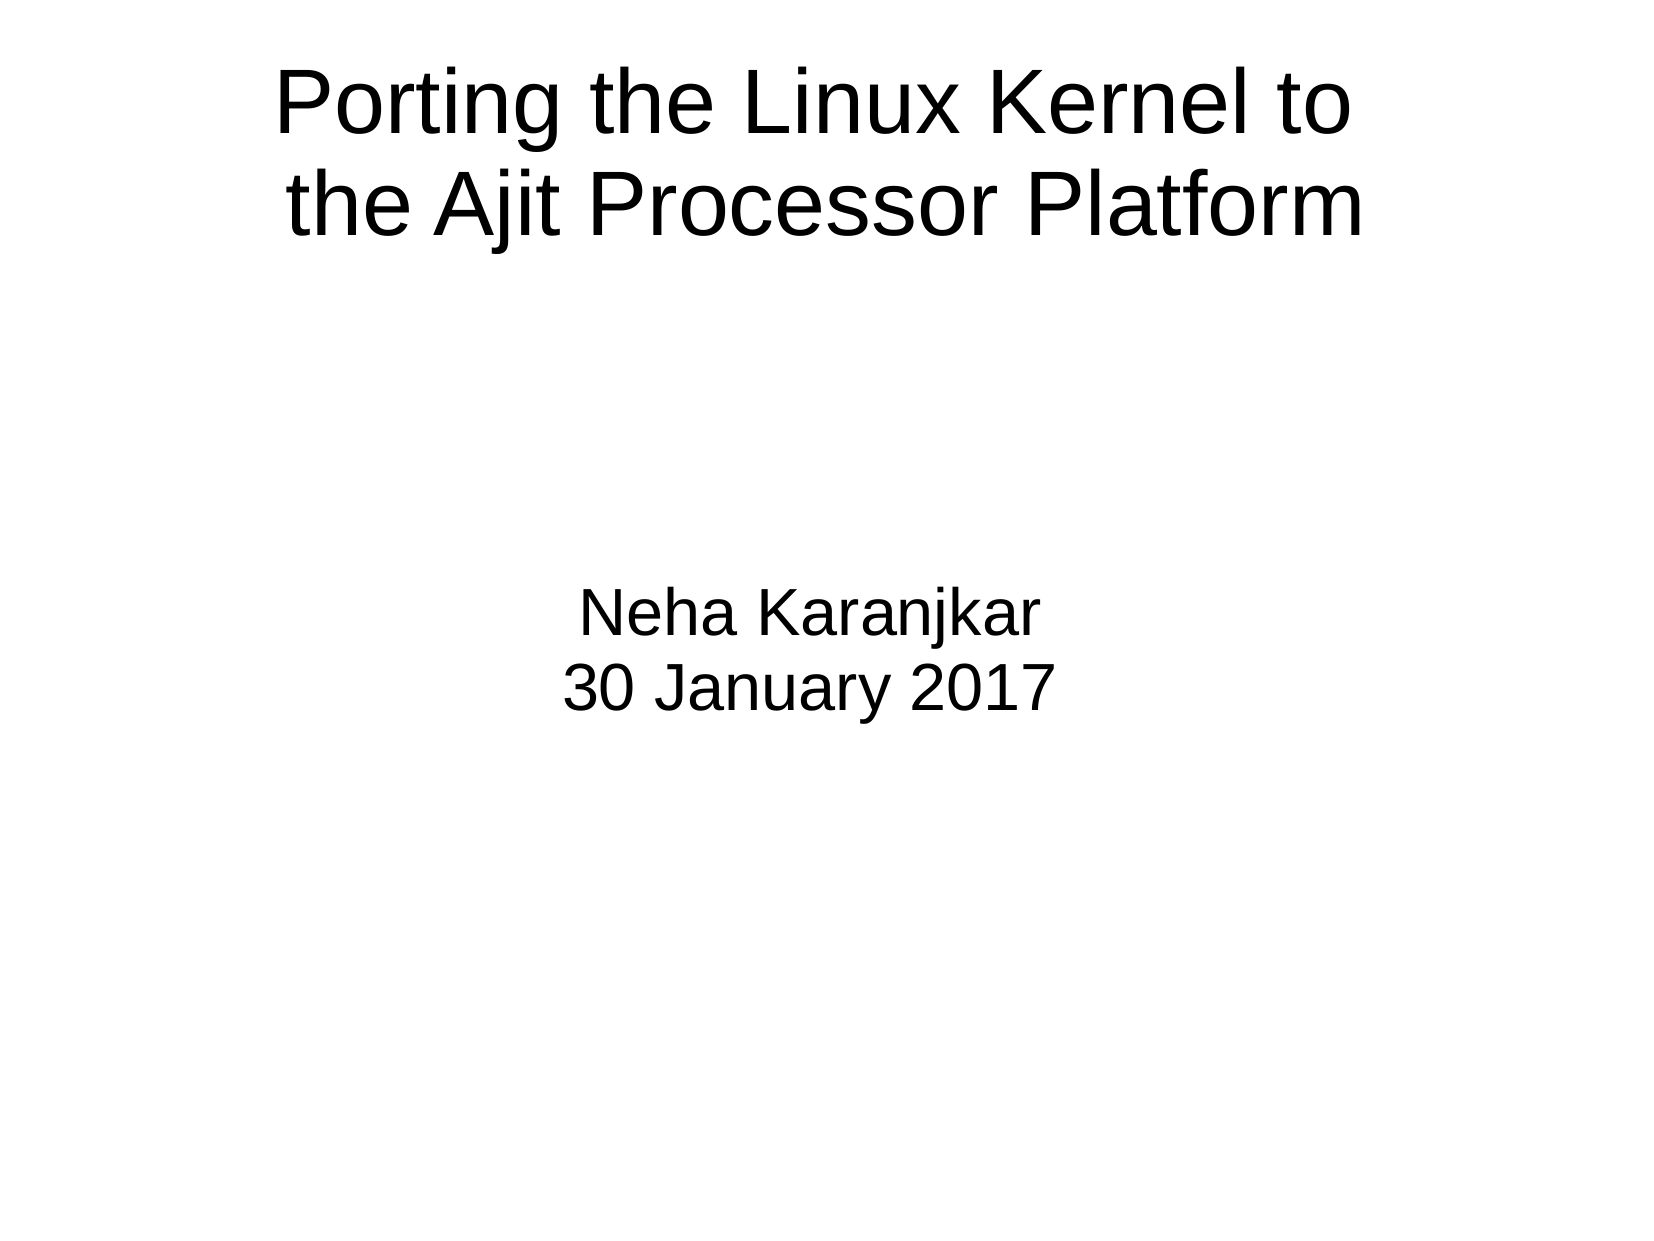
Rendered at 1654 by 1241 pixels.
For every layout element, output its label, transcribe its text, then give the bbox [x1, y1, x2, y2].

title Porting the Linux Kernel to the Ajit Processor Platform [82, 49, 1571, 257]
subtitle Neha Karanjkar 30 January 2017 [82, 290, 1538, 1010]
